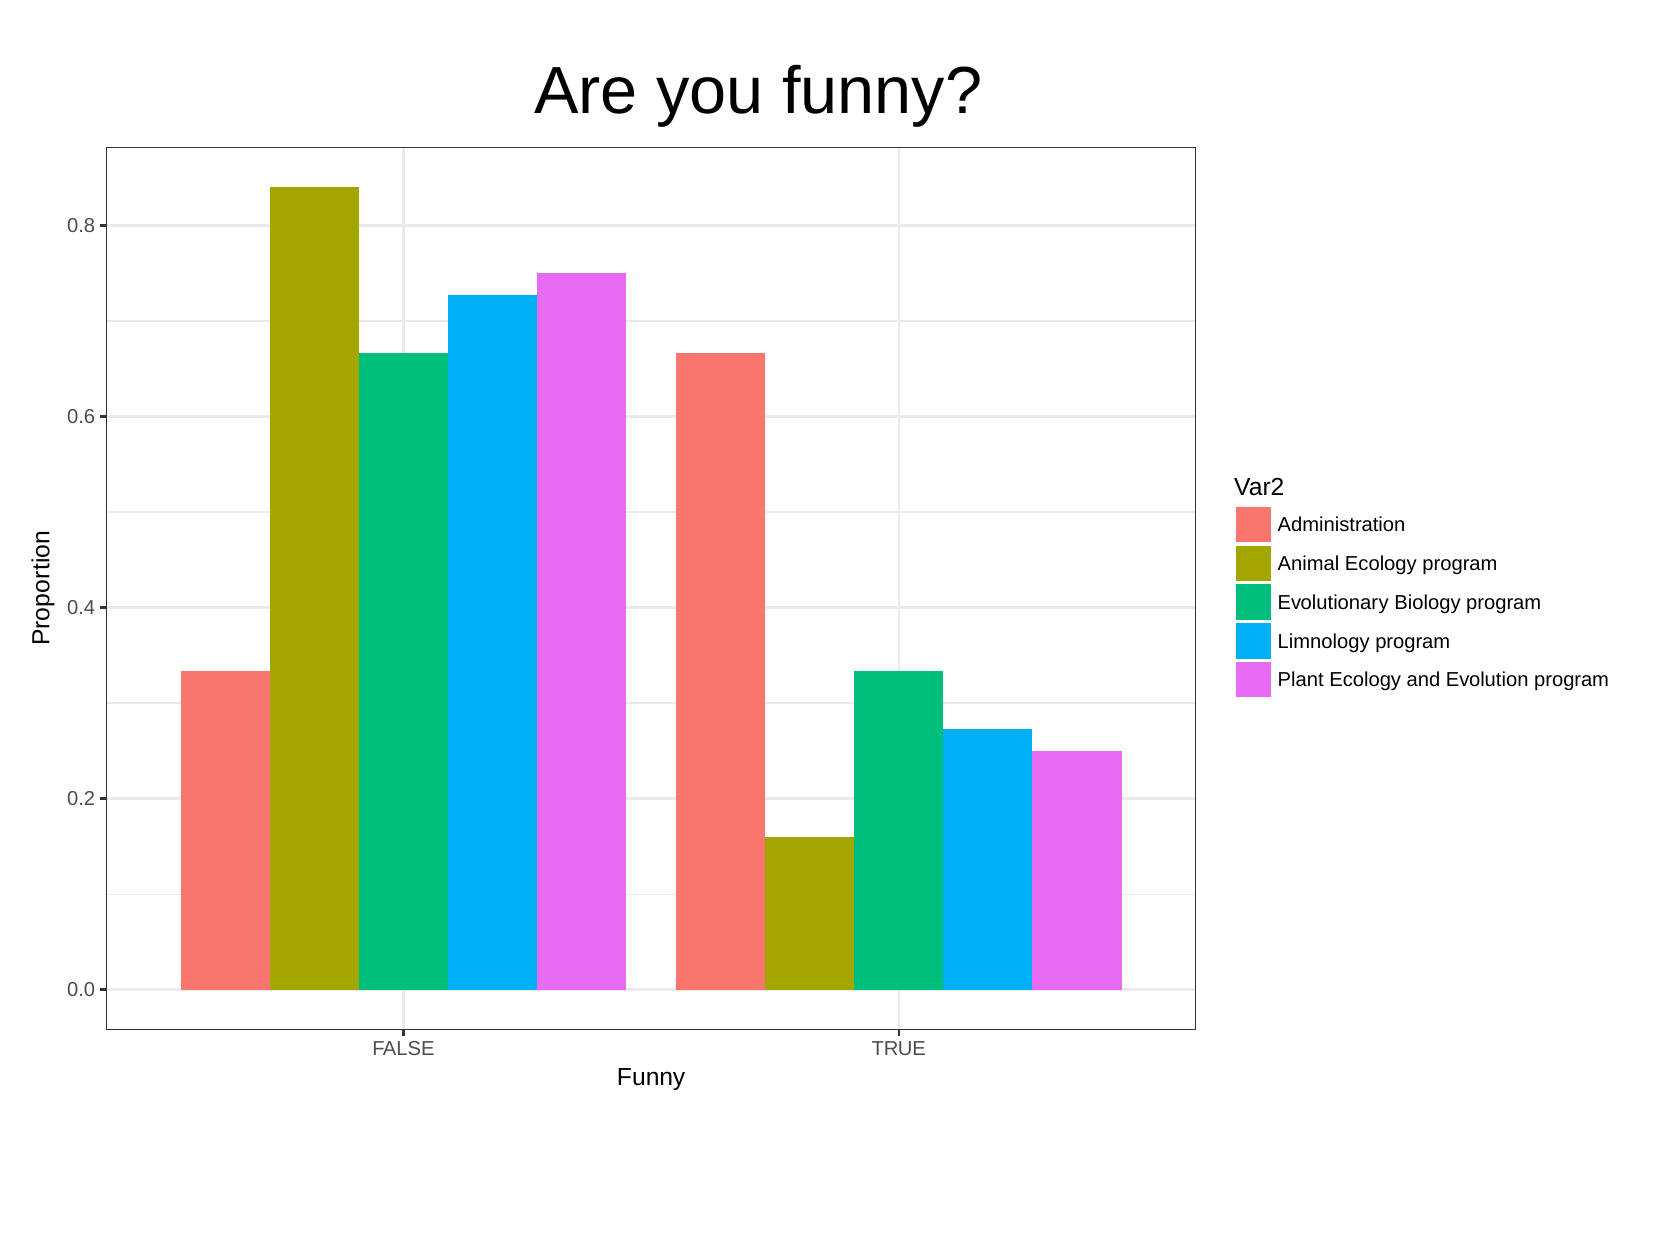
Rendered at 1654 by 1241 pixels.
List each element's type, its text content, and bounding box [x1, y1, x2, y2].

picture [19, 134, 1635, 1104]
text_box Are you funny? [143, 45, 1374, 135]
